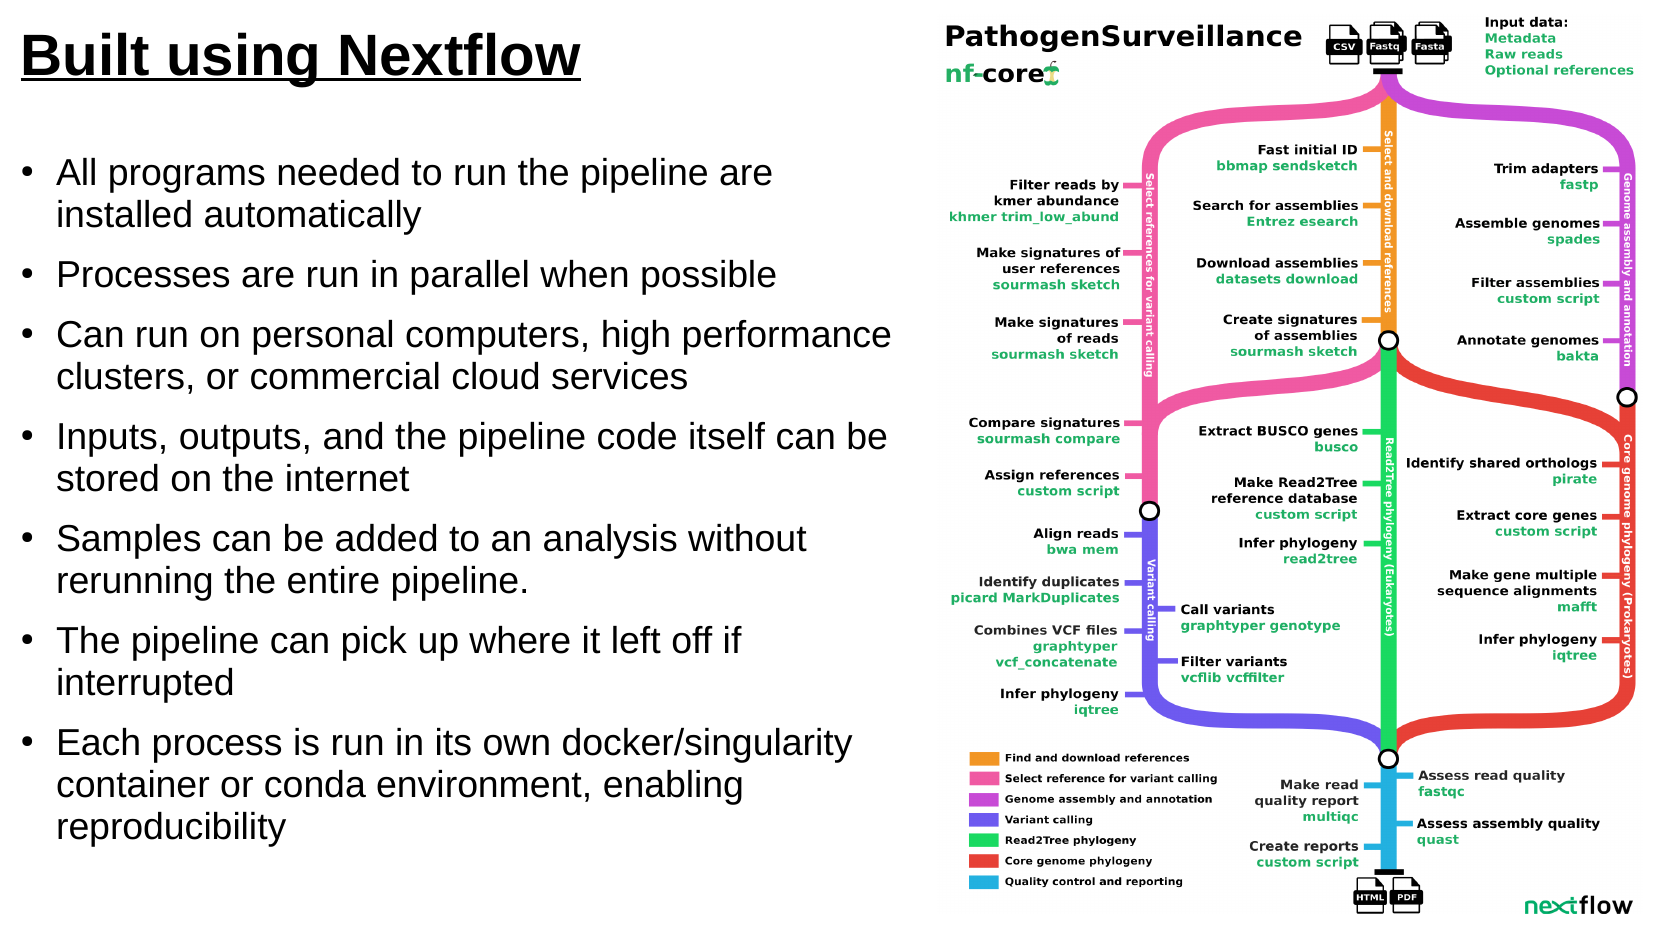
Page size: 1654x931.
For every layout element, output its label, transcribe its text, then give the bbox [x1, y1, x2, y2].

text_box Built using Nextflow All programs needed to run the pipeline are installed automatically Processes are run in parallel when possible Can run on personal computers, high performance clusters, or commercial cloud services Inputs, outputs, and the pipeline code itself can be stored on the internet Samples can be added to an analysis without rerunning the entire pipeline. The pipeline can pick up where it left off if interrupted Each process is run in its own docker/singularity container or conda environment, enabling reproducibility [5, 14, 919, 931]
picture [937, 14, 1643, 914]
